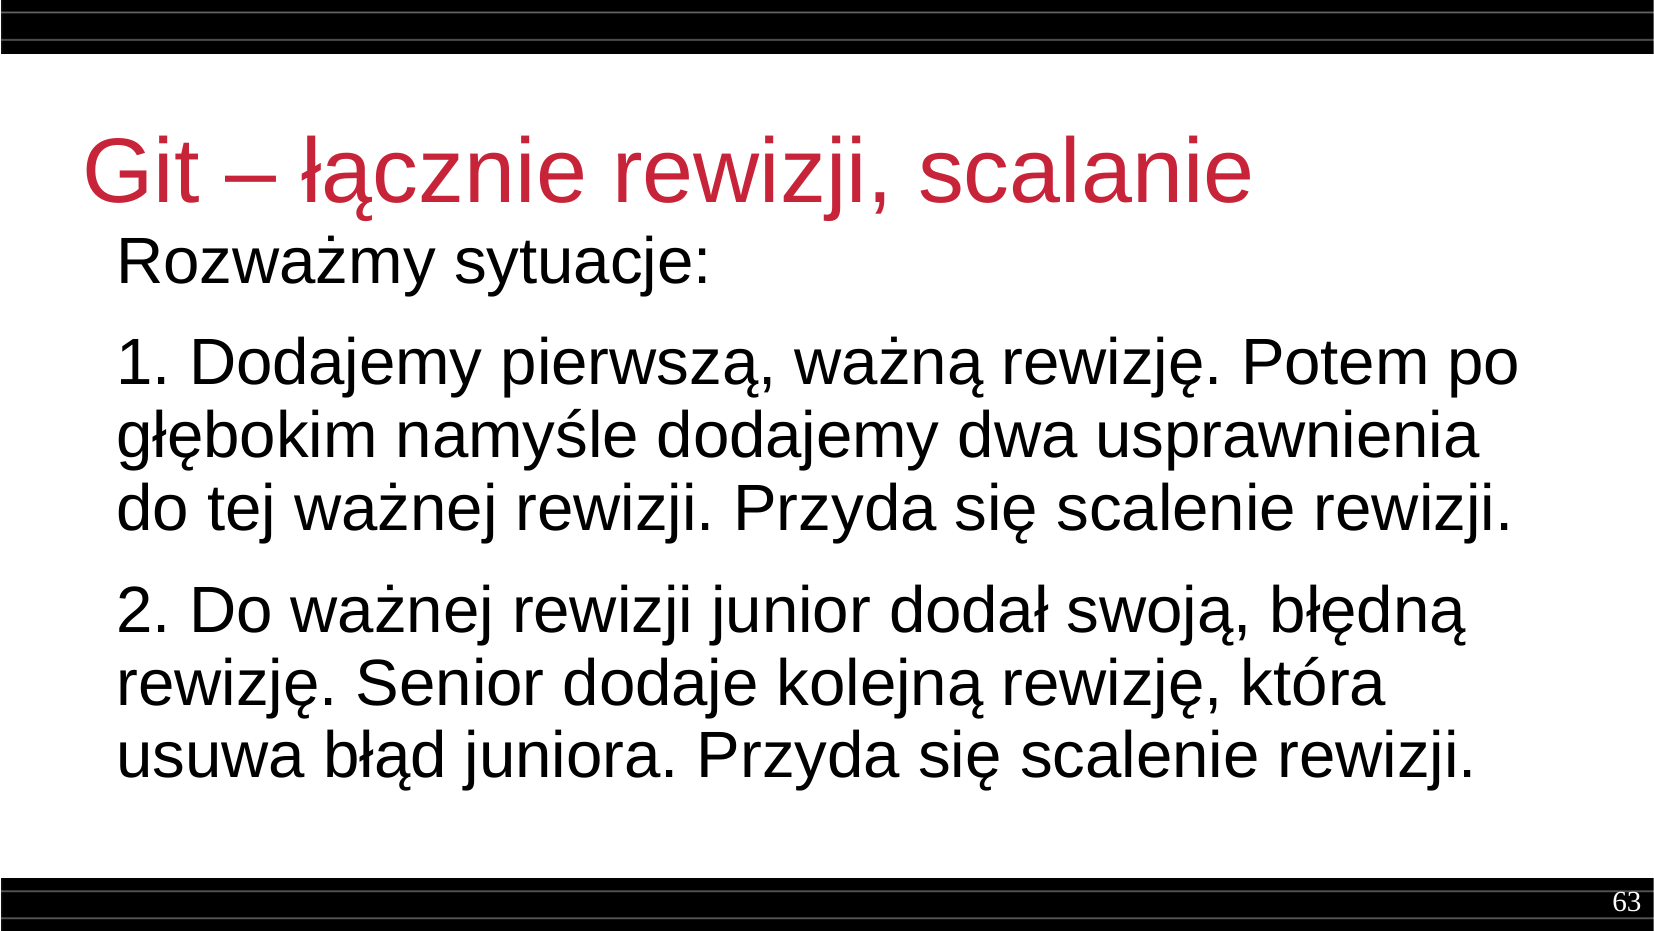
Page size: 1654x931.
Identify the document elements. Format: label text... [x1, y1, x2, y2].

title Git – łącznie rewizji, scalanie [82, 92, 1571, 249]
list Rozważmy sytuacje: 1. Dodajemy pierwszą, ważną rewizję. Potem po głębokim namyśle dodajemy dwa usprawnienia do tej ważnej rewizji. Przyda się scalenie rewizji. 2. Do ważnej rewizji junior dodał swoją, błędną rewizję. Senior dodaje kolejną rewizję, która usuwa błąd juniora. Przyda się scalenie rewizji. [47, 224, 1536, 804]
picture [1, 878, 1654, 931]
picture [1, 0, 1654, 54]
